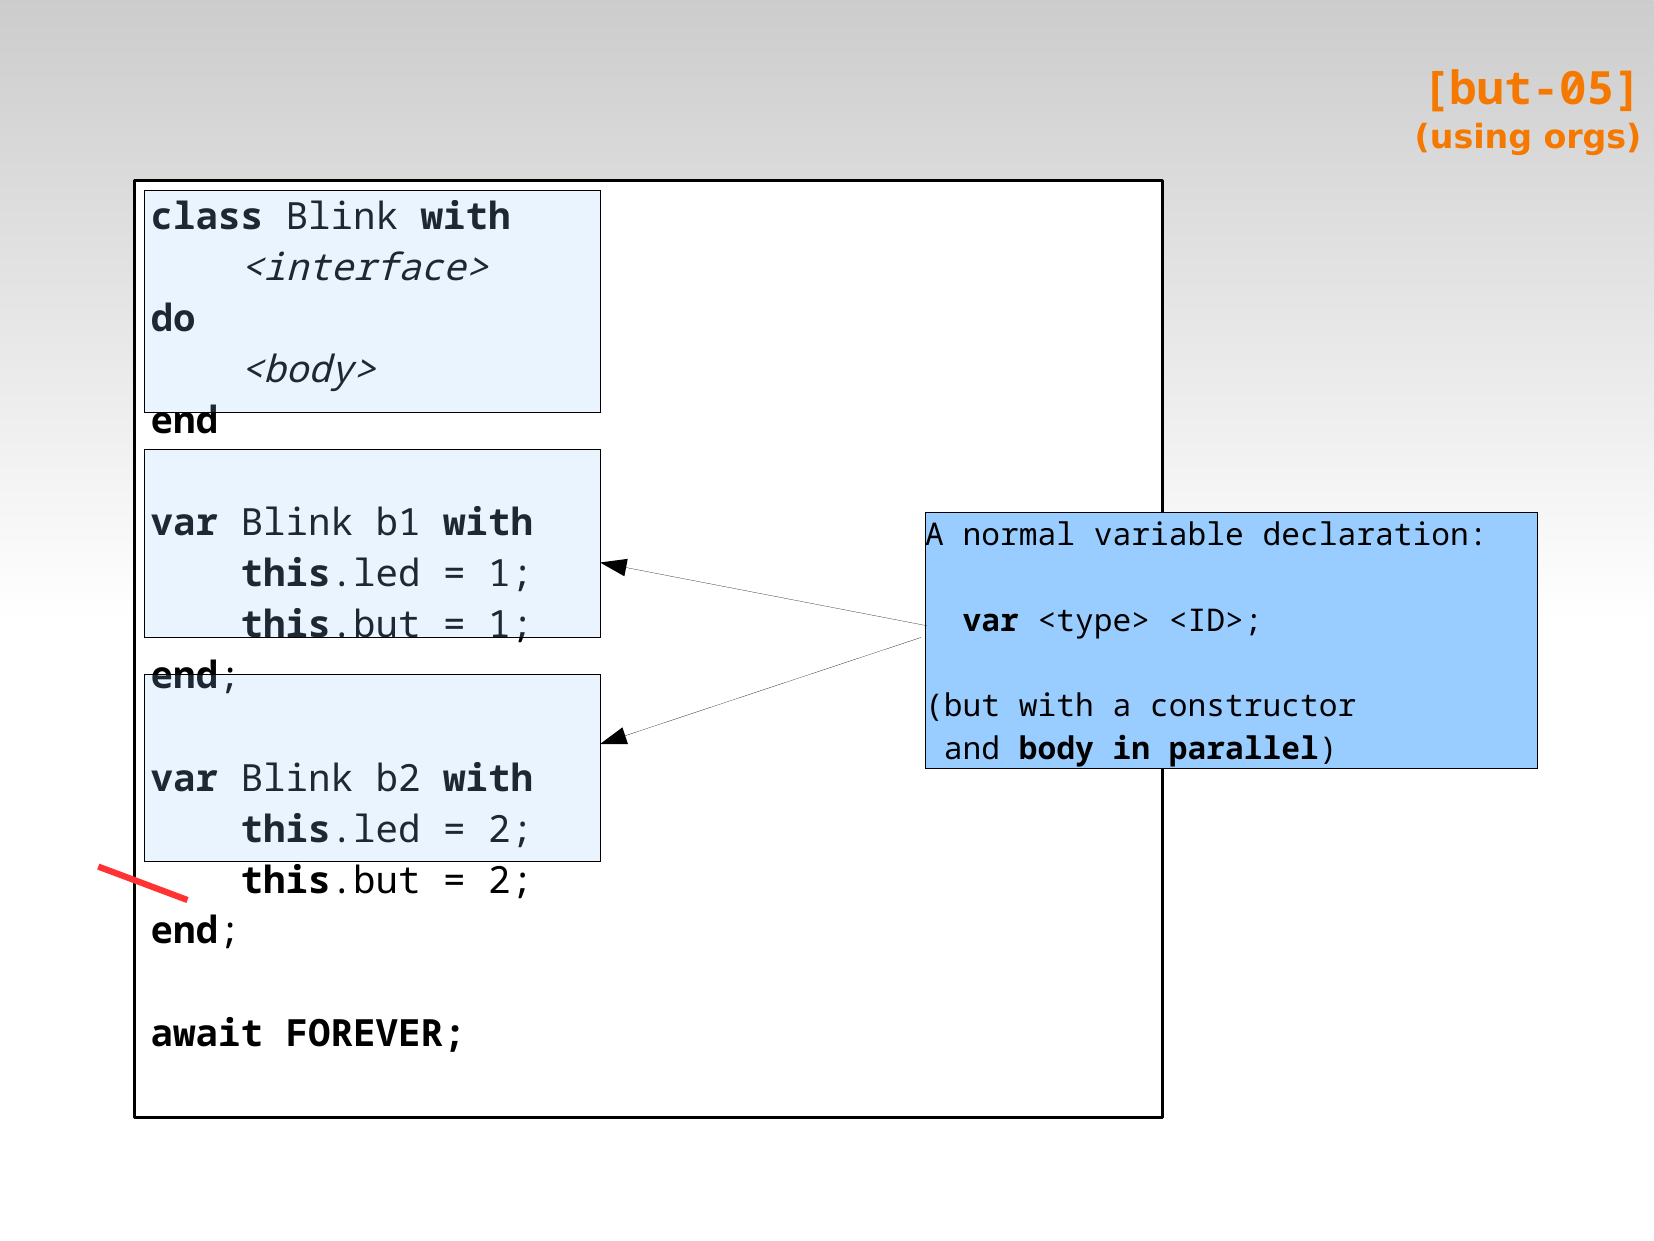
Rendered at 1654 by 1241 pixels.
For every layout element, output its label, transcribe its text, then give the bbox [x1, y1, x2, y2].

text_box [144, 190, 601, 413]
text_box class Blink with <interface> do <body> end var Blink b1 with this.led = 1; this.but = 1; end; var Blink b2 with this.led = 2; this.but = 2; end; await FOREVER; [134, 180, 1163, 1000]
text_box [144, 449, 601, 638]
text_box [144, 674, 601, 862]
text_box A normal variable declaration: var <type> <ID>; (but with a constructor and body in parallel) [925, 530, 1538, 751]
title [but-05] (using orgs) [153, 2, 1642, 210]
